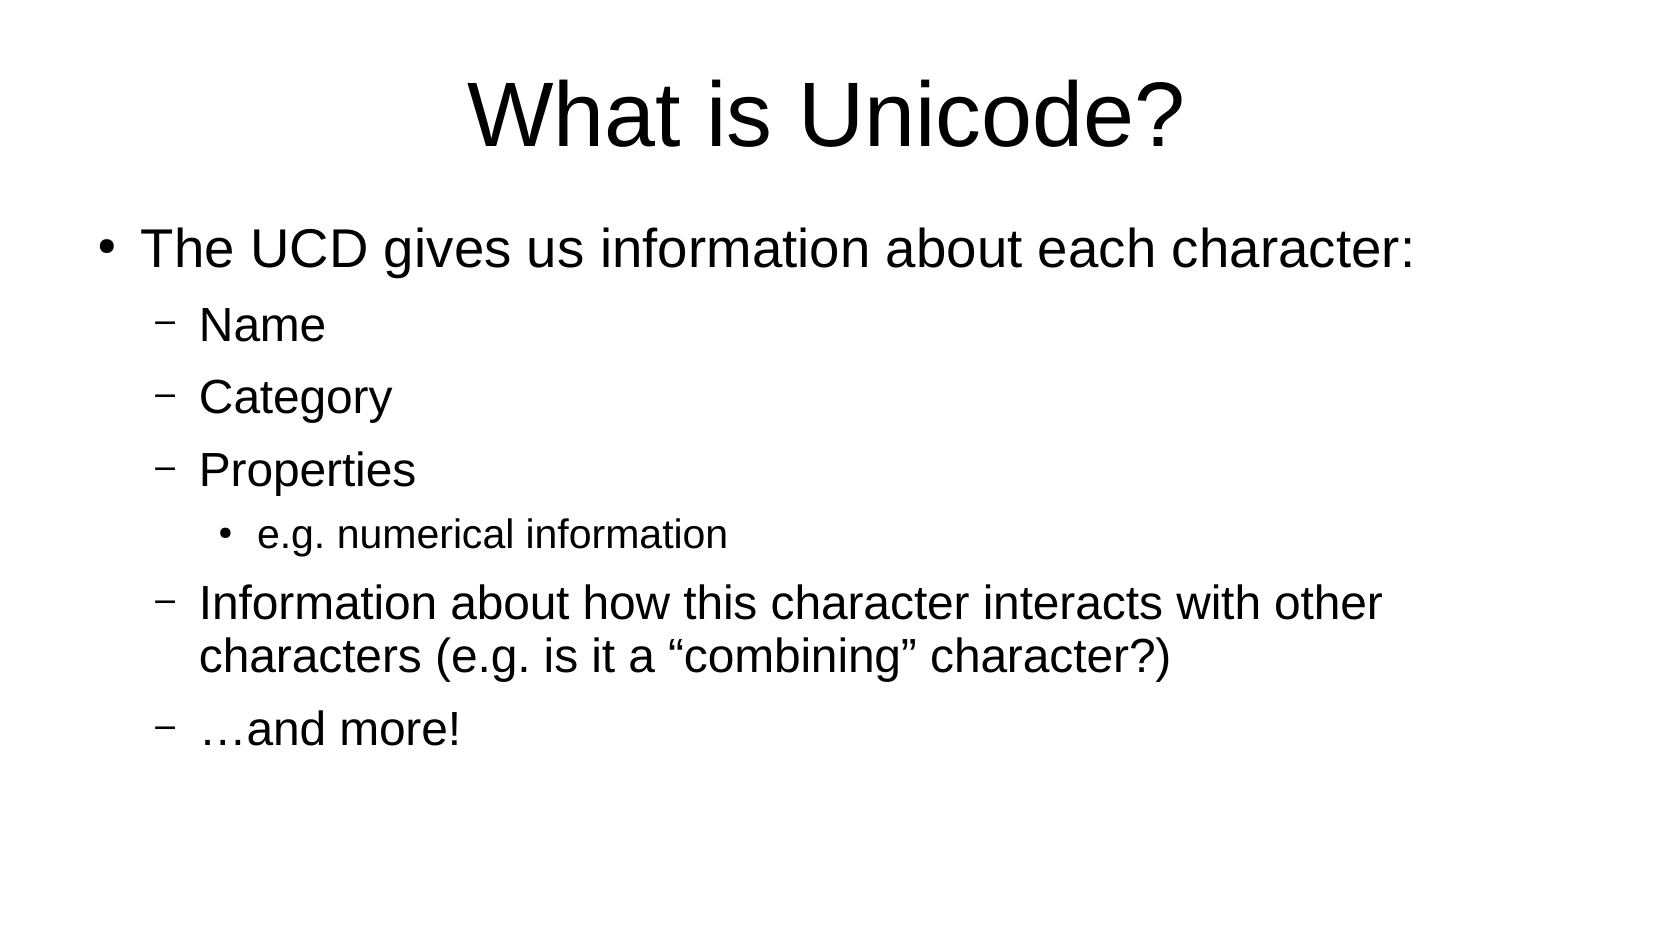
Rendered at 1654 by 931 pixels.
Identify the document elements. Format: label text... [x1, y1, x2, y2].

list The UCD gives us information about each character: Name Category Properties e.g. numerical information Information about how this character interacts with other characters (e.g. is it a “combining” character?) …and more! [82, 217, 1606, 758]
title What is Unicode? [82, 37, 1571, 193]
